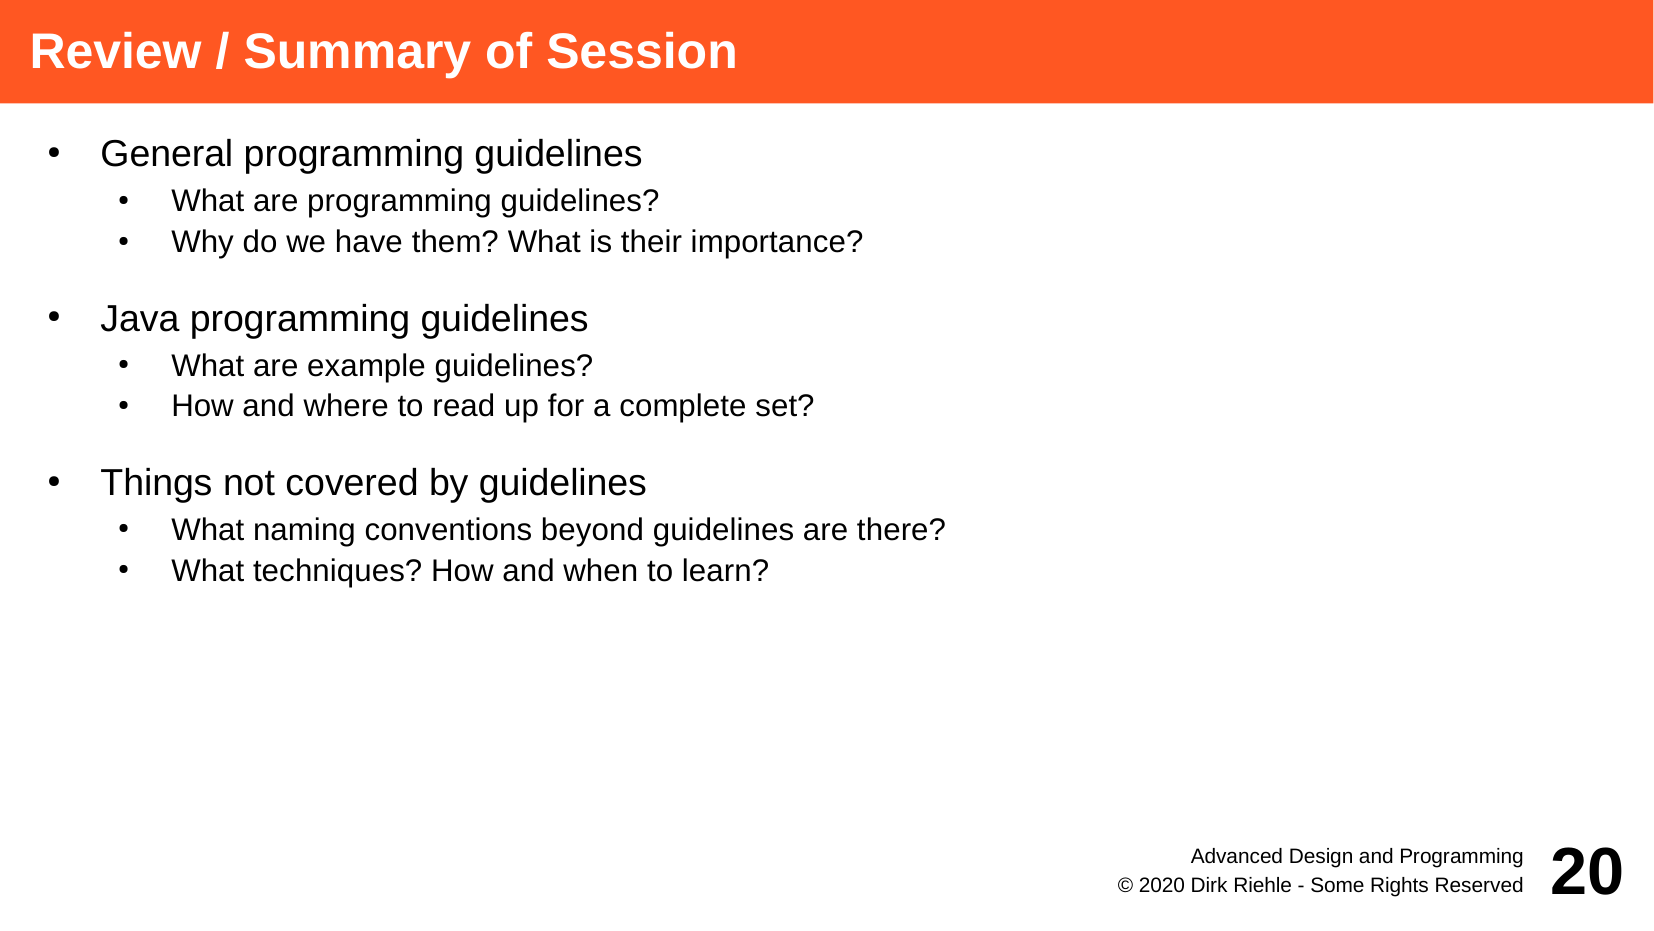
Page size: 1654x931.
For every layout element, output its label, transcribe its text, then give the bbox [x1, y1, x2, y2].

list General programming guidelines What are programming guidelines? Why do we have them? What is their importance? Java programming guidelines What are example guidelines? How and where to read up for a complete set? Things not covered by guidelines What naming conventions beyond guidelines are there? What techniques? How and when to learn? [29, 132, 1625, 813]
title Review / Summary of Session [0, 0, 1654, 104]
